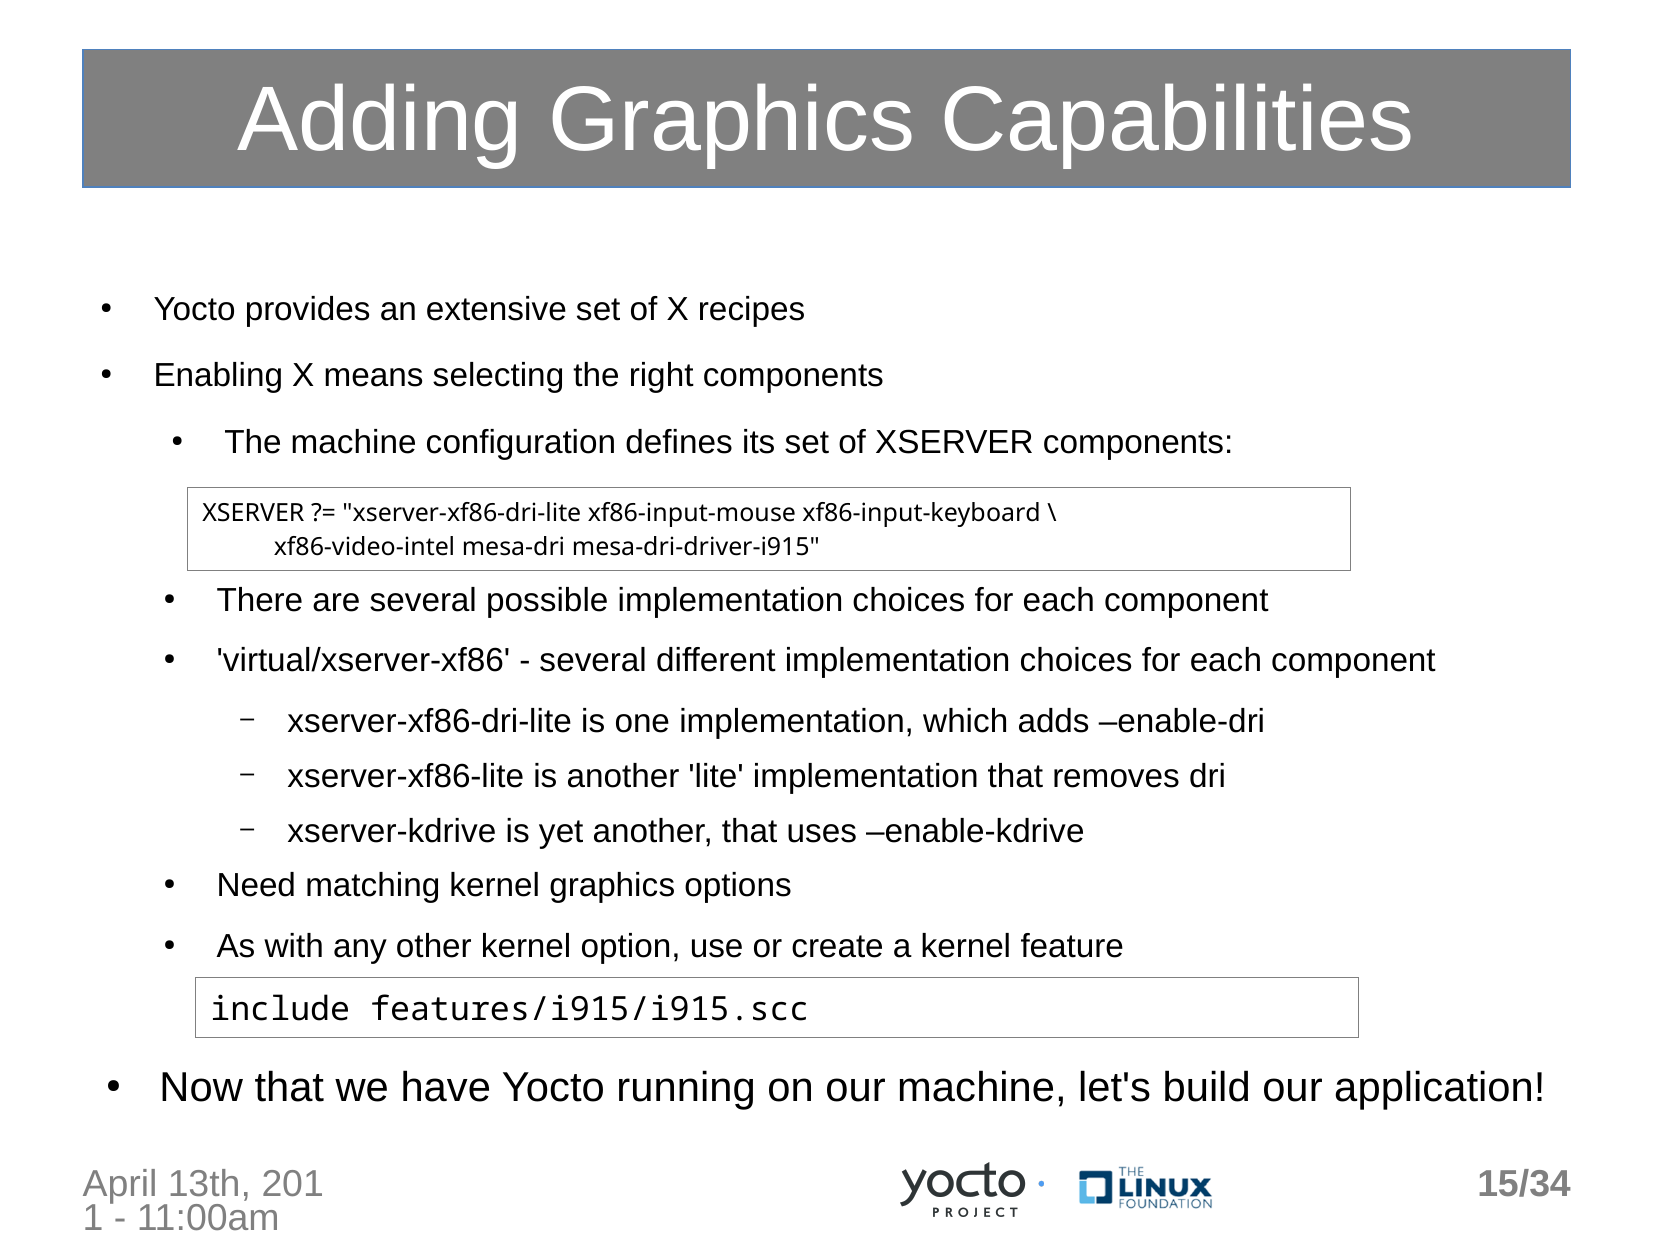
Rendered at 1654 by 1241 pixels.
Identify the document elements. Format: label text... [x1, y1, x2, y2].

text_box XSERVER ?= "xserver-xf86-dri-lite xf86-input-mouse xf86-input-keyboard \ xf86-video-intel mesa-dri mesa-dri-driver-i915" [187, 487, 1351, 563]
picture [1075, 1162, 1215, 1211]
title Adding Graphics Capabilities [82, 49, 1571, 188]
list There are several possible implementation choices for each component 'virtual/xserver-xf86' - several different implementation choices for each component xserver-xf86-dri-lite is one implementation, which adds –enable-dri xserver-xf86-lite is another 'lite' implementation that removes dri xserver-kdrive is yet another, that uses –enable-kdrive Need matching kernel graphics options As with any other kernel option, use or create a kernel feature [75, 581, 1564, 976]
picture [900, 1162, 1044, 1217]
list Yocto provides an extensive set of X recipes Enabling X means selecting the right components The machine configuration defines its set of XSERVER components: [82, 290, 1571, 488]
list Now that we have Yocto running on our machine, let's build our application! [88, 1063, 1577, 1127]
text_box include features/i915/i915.scc [195, 977, 1359, 1031]
